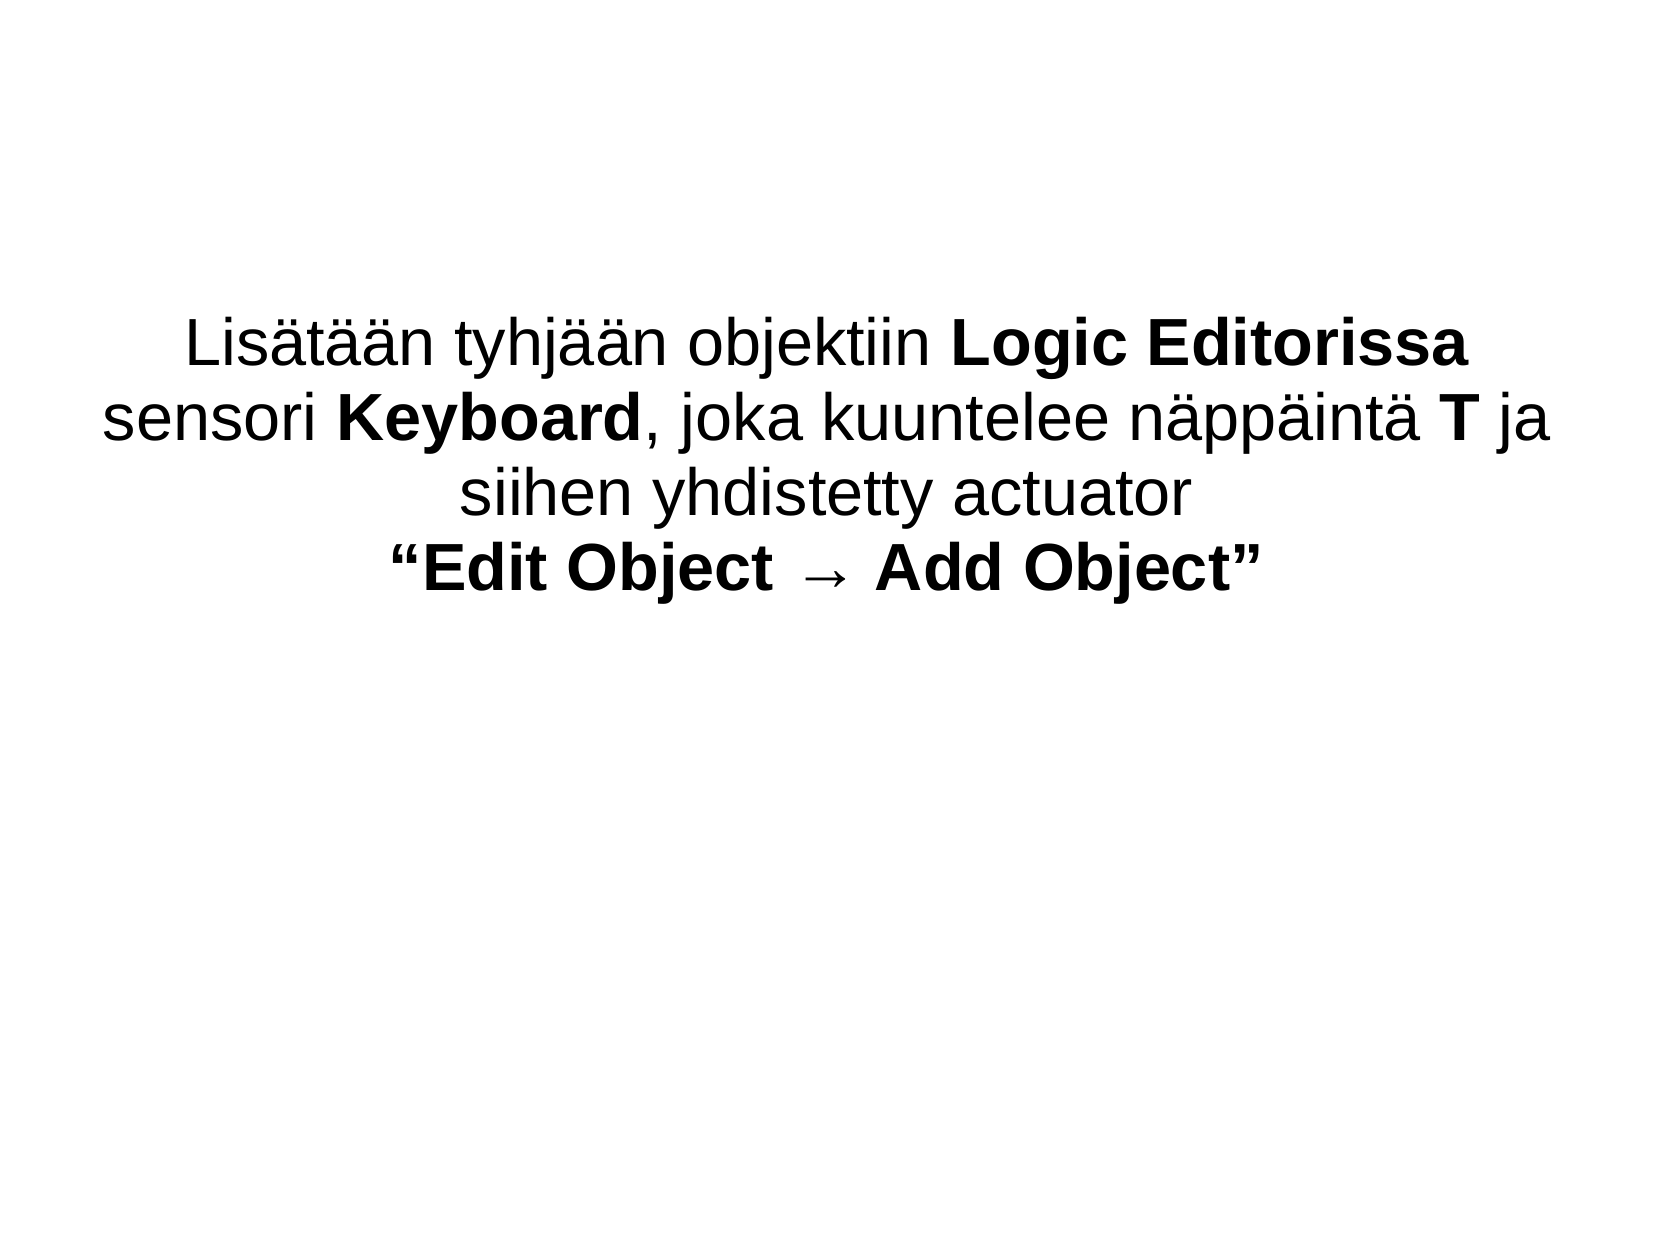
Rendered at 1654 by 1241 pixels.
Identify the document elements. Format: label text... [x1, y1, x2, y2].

subtitle Lisätään tyhjään objektiin Logic Editorissa sensori Keyboard, joka kuuntelee näppäintä T ja siihen yhdistetty actuator “Edit Object → Add Object” [82, 49, 1571, 1010]
